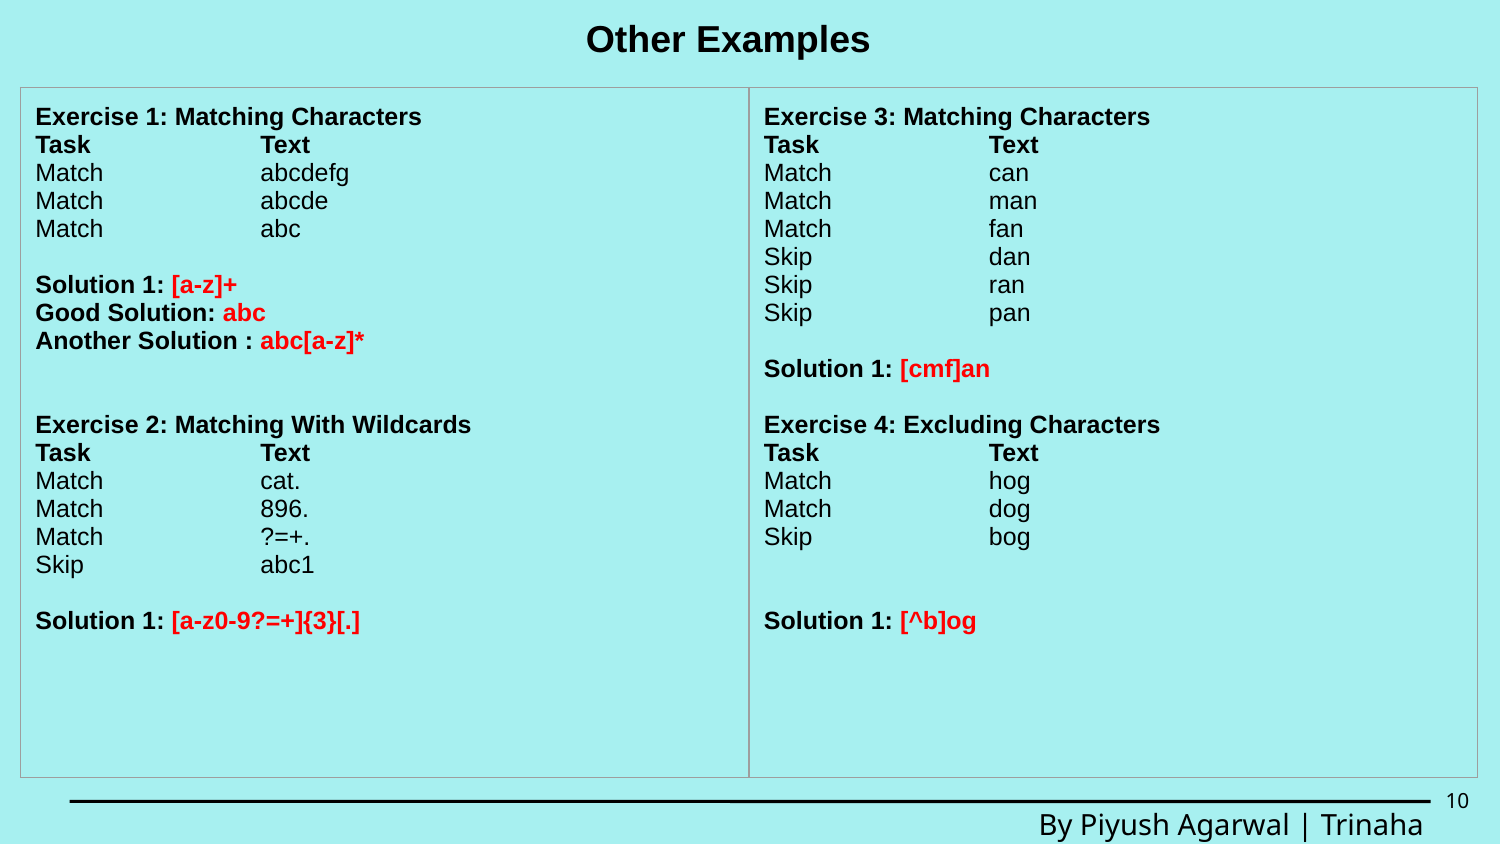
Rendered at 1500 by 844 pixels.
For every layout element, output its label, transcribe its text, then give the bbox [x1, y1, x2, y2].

table_header Exercise 1: Matching Characters Task Text Match abcdefg Match abcde Match abc Solution 1: [a-z]+ Good Solution: abc Another Solution : abc[a-z]* Exercise 2: Matching With Wildcards Task Text Match cat. Match 896. Match ?=+. Skip abc1 Solution 1: [a-z0-9?=+]{3}[.] [21, 88, 748, 777]
table_header Exercise 3: Matching Characters Task Text Match can Match man Match fan Skip dan Skip ran Skip pan Solution 1: [cmf]an Exercise 4: Excluding Characters Task Text Match hog Match dog Skip bog Solution 1: [^b]og [750, 88, 1477, 777]
text_box By Piyush Agarwal | Trinaha Institute [928, 791, 1440, 844]
slide_number <number> [1394, 769, 1484, 834]
text_box Other Examples [0, 0, 1457, 765]
